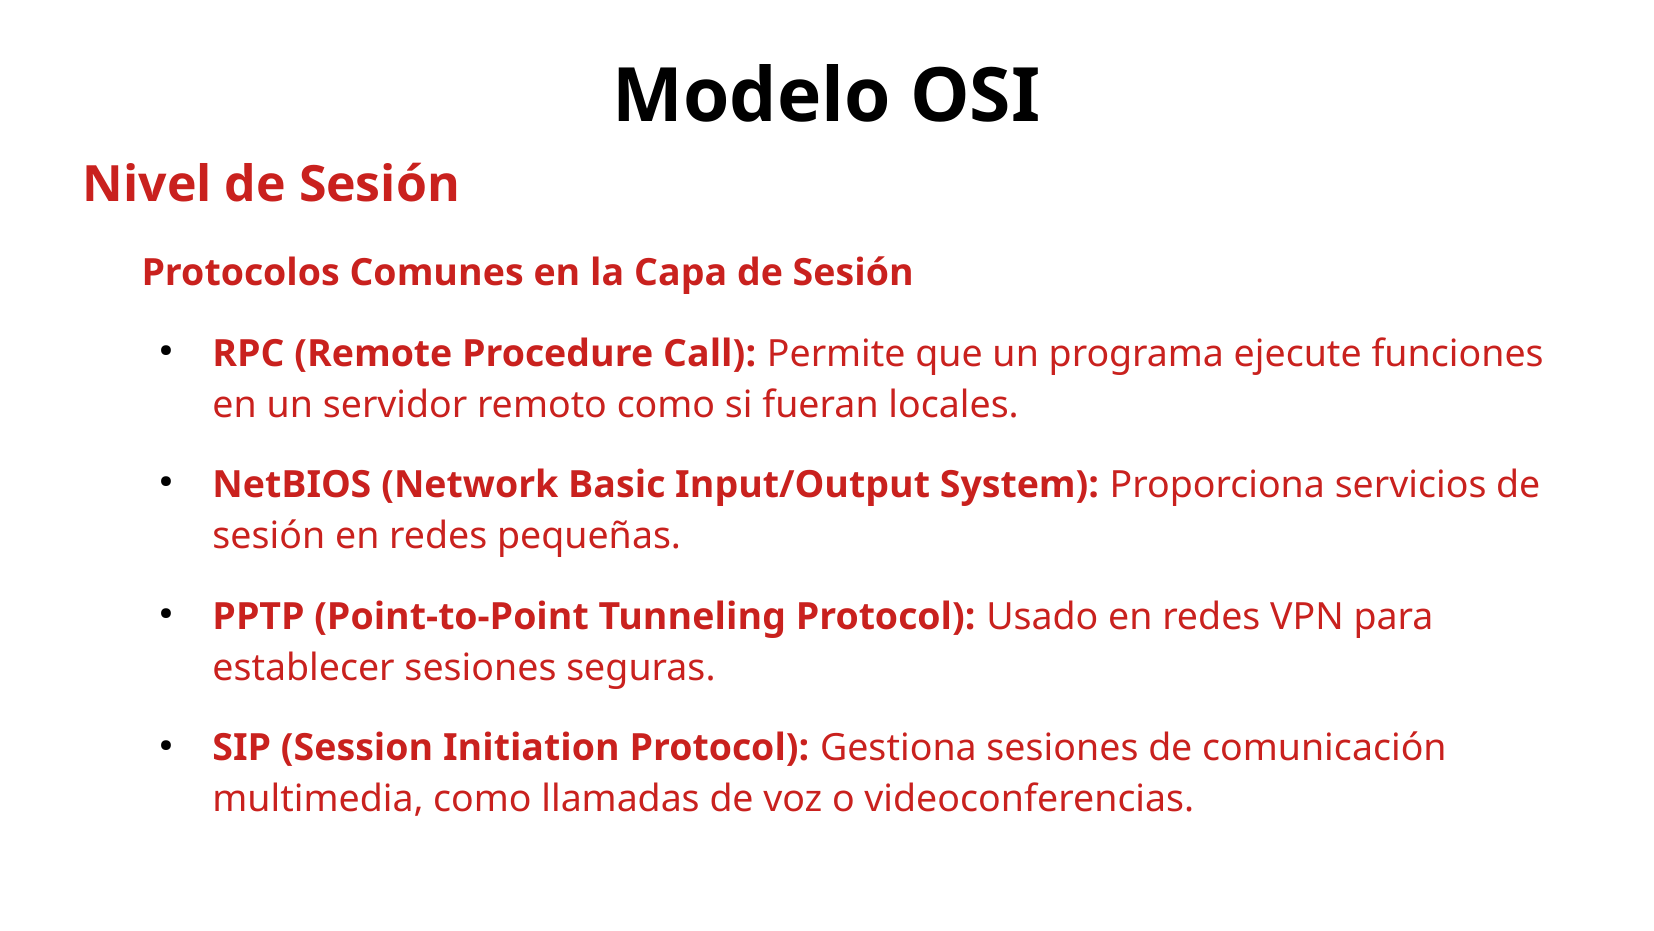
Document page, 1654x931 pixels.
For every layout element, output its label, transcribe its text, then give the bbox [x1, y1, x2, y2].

list Nivel de Sesión Protocolos Comunes en la Capa de Sesión RPC (Remote Procedure Call): Permite que un programa ejecute funciones en un servidor remoto como si fueran locales. NetBIOS (Network Basic Input/Output System): Proporciona servicios de sesión en redes pequeñas. PPTP (Point-to-Point Tunneling Protocol): Usado en redes VPN para establecer sesiones seguras. SIP (Session Initiation Protocol): Gestiona sesiones de comunicación multimedia, como llamadas de voz o videoconferencias. [82, 147, 1571, 857]
title Modelo OSI [82, 37, 1571, 147]
